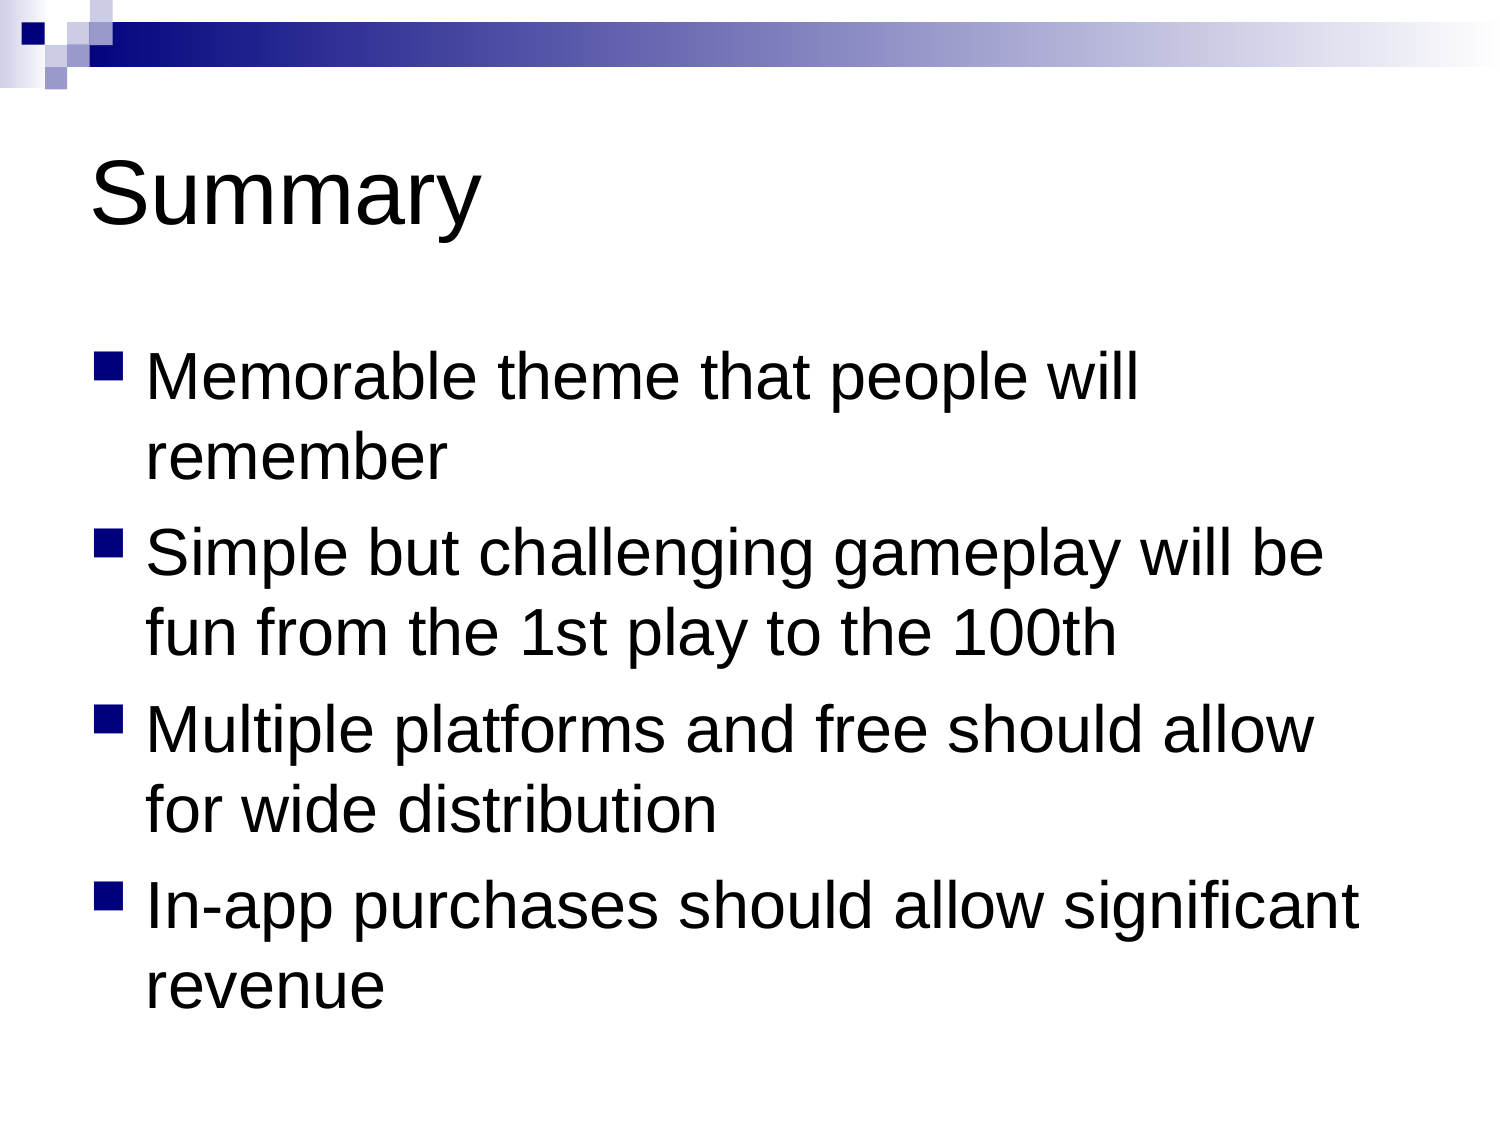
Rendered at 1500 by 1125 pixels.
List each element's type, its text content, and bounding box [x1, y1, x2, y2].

list Memorable theme that people will remember Simple but challenging gameplay will be fun from the 1st play to the 100th Multiple platforms and free should allow for wide distribution In-app purchases should allow significant revenue [75, 324, 1418, 1000]
title Summary [75, 75, 1426, 300]
